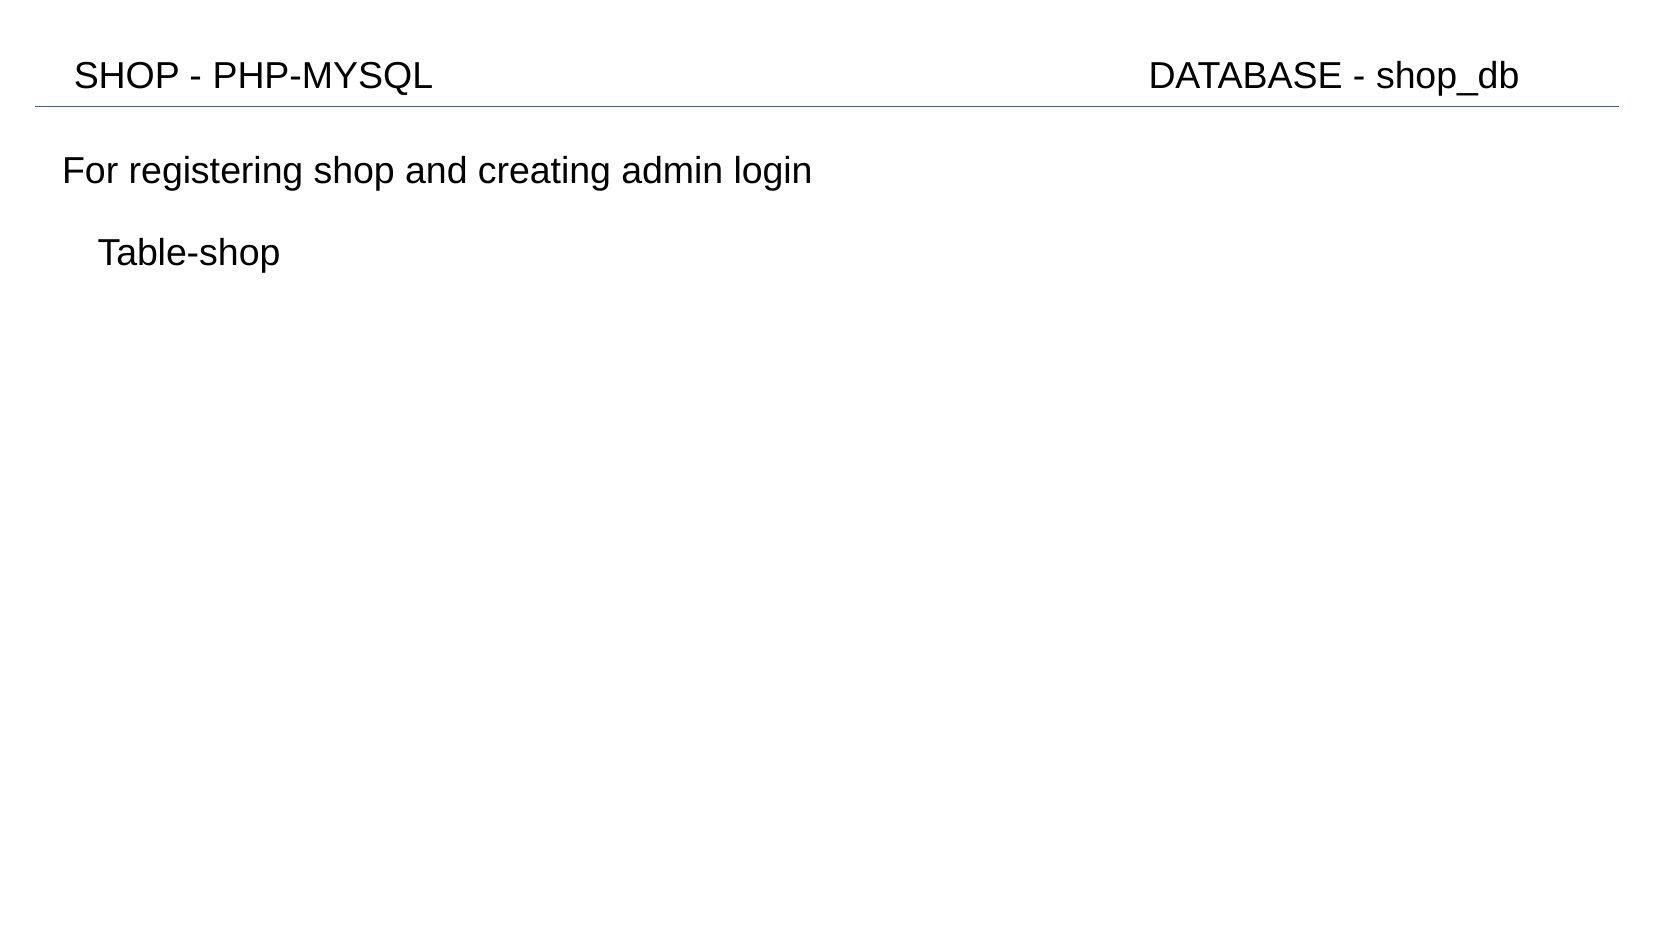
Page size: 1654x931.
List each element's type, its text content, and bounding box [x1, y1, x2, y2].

text_box DATABASE - shop_db [1133, 47, 1607, 105]
text_box Table-shop [82, 224, 296, 282]
text_box For registering shop and creating admin login [47, 141, 828, 199]
text_box SHOP - PHP-MYSQL [59, 47, 449, 106]
